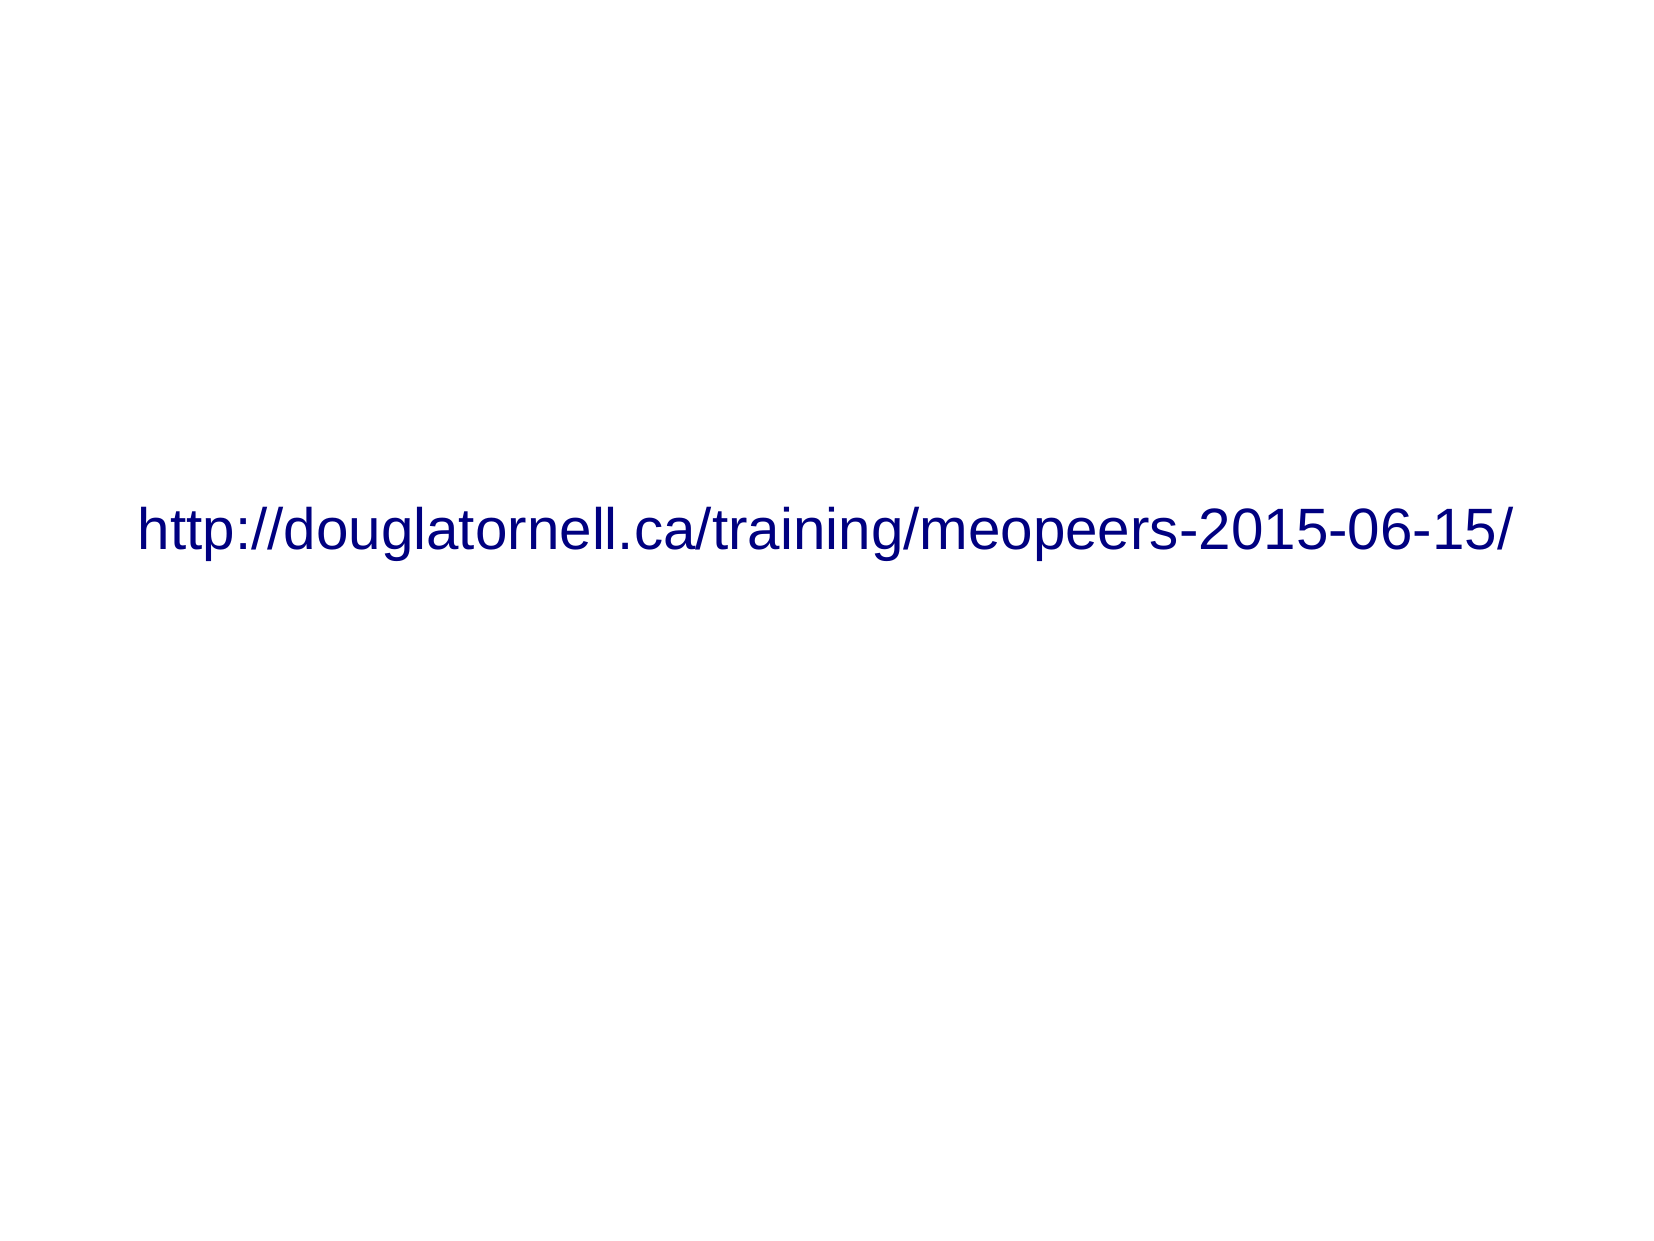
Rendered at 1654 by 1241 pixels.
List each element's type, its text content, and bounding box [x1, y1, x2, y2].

subtitle http://douglatornell.ca/training/meopeers-2015-06-15/ [82, 49, 1571, 1010]
